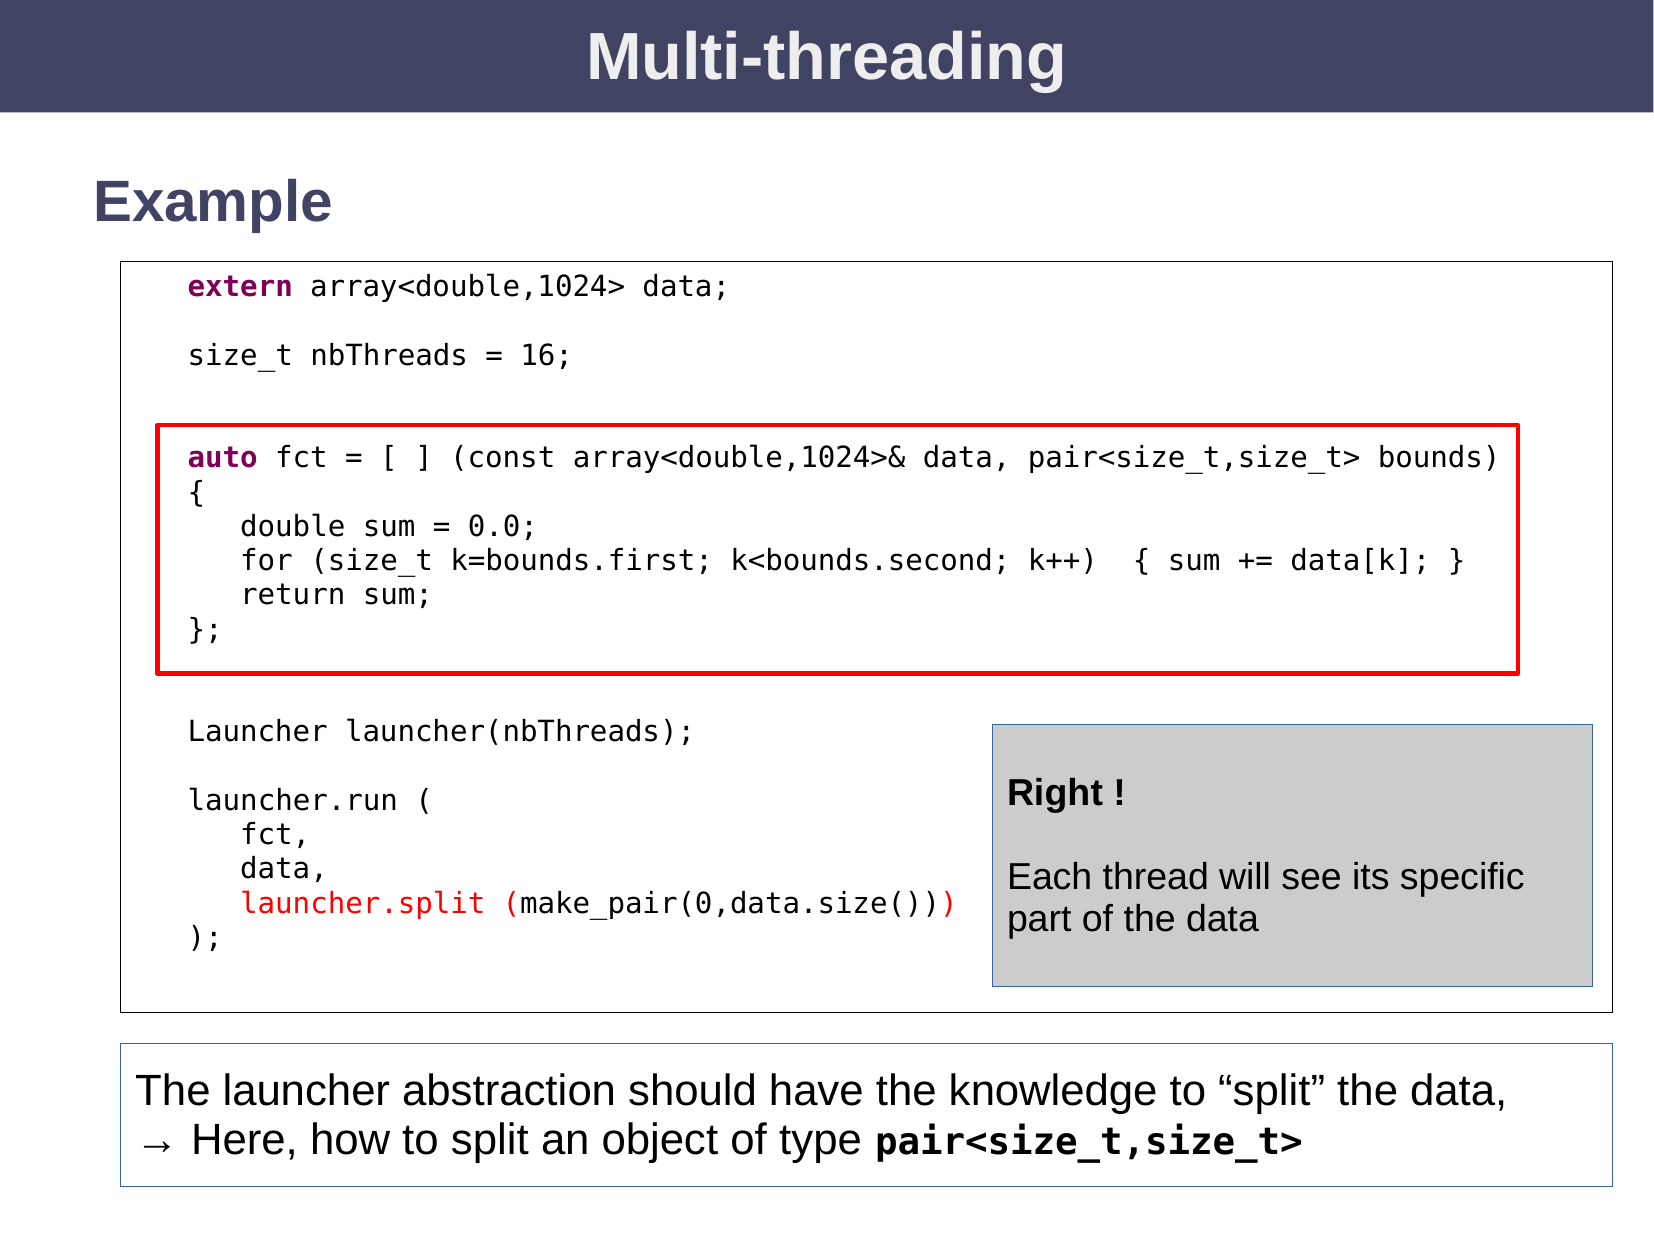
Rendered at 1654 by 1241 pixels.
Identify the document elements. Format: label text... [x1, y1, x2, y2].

text_box extern array<double,1024> data; size_t nbThreads = 16; auto fct = [ ] (const array<double,1024>& data, pair<size_t,size_t> bounds) { double sum = 0.0; for (size_t k=bounds.first; k<bounds.second; k++) { sum += data[k]; } return sum; }; Launcher launcher(nbThreads); launcher.run ( fct, data, launcher.split (make_pair(0,data.size())) ); [120, 261, 1613, 1013]
text_box Multi-threading [0, 0, 1654, 113]
text_box Right ! Each thread will see its specific part of the data [992, 724, 1593, 987]
text_box Example [78, 161, 1607, 263]
text_box The launcher abstraction should have the knowledge to “split” the data, → Here, how to split an object of type pair<size_t,size_t> [120, 1043, 1613, 1187]
